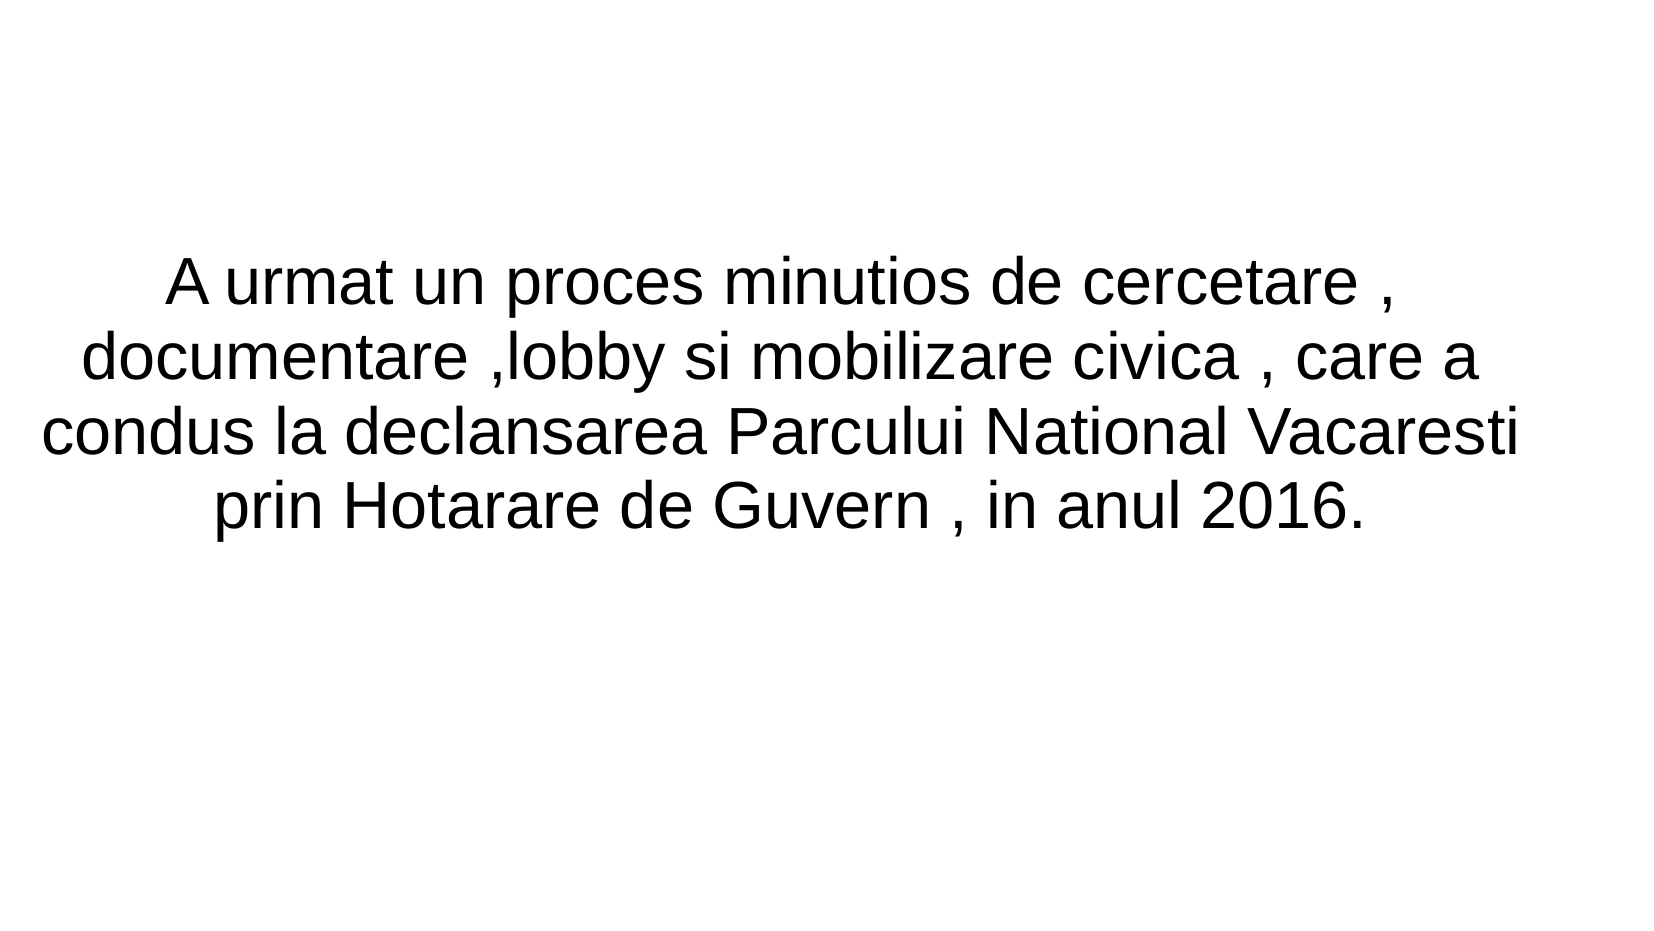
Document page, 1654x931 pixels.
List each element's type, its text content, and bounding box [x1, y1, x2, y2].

subtitle A urmat un proces minutios de cercetare , documentare ,lobby si mobilizare civica , care a condus la declansarea Parcului National Vacaresti prin Hotarare de Guvern , in anul 2016. [37, 0, 1526, 826]
